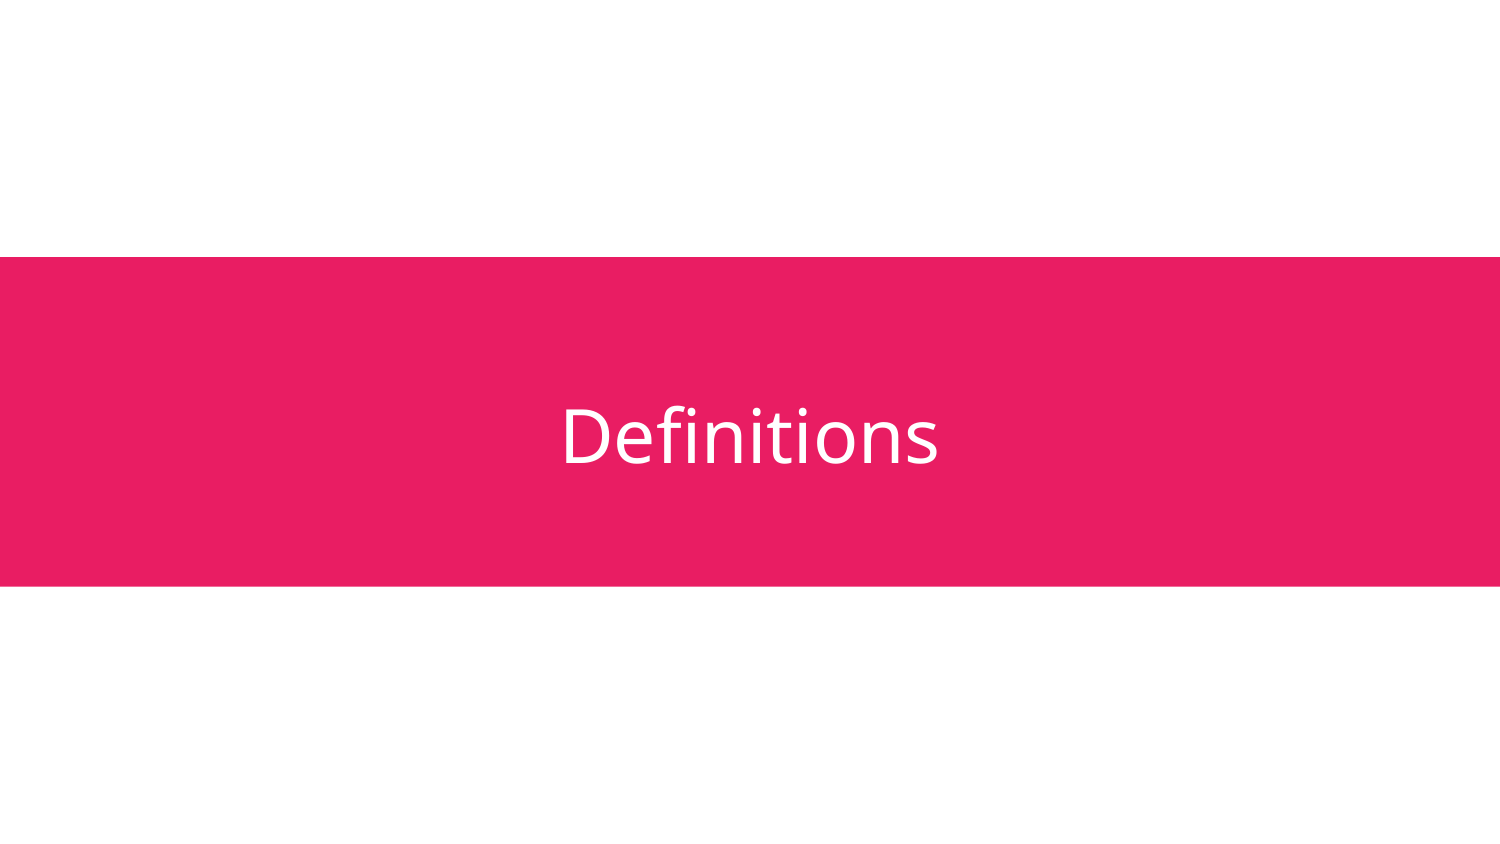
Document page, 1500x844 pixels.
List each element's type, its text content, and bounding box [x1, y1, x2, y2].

title Definitions [70, 309, 1430, 559]
